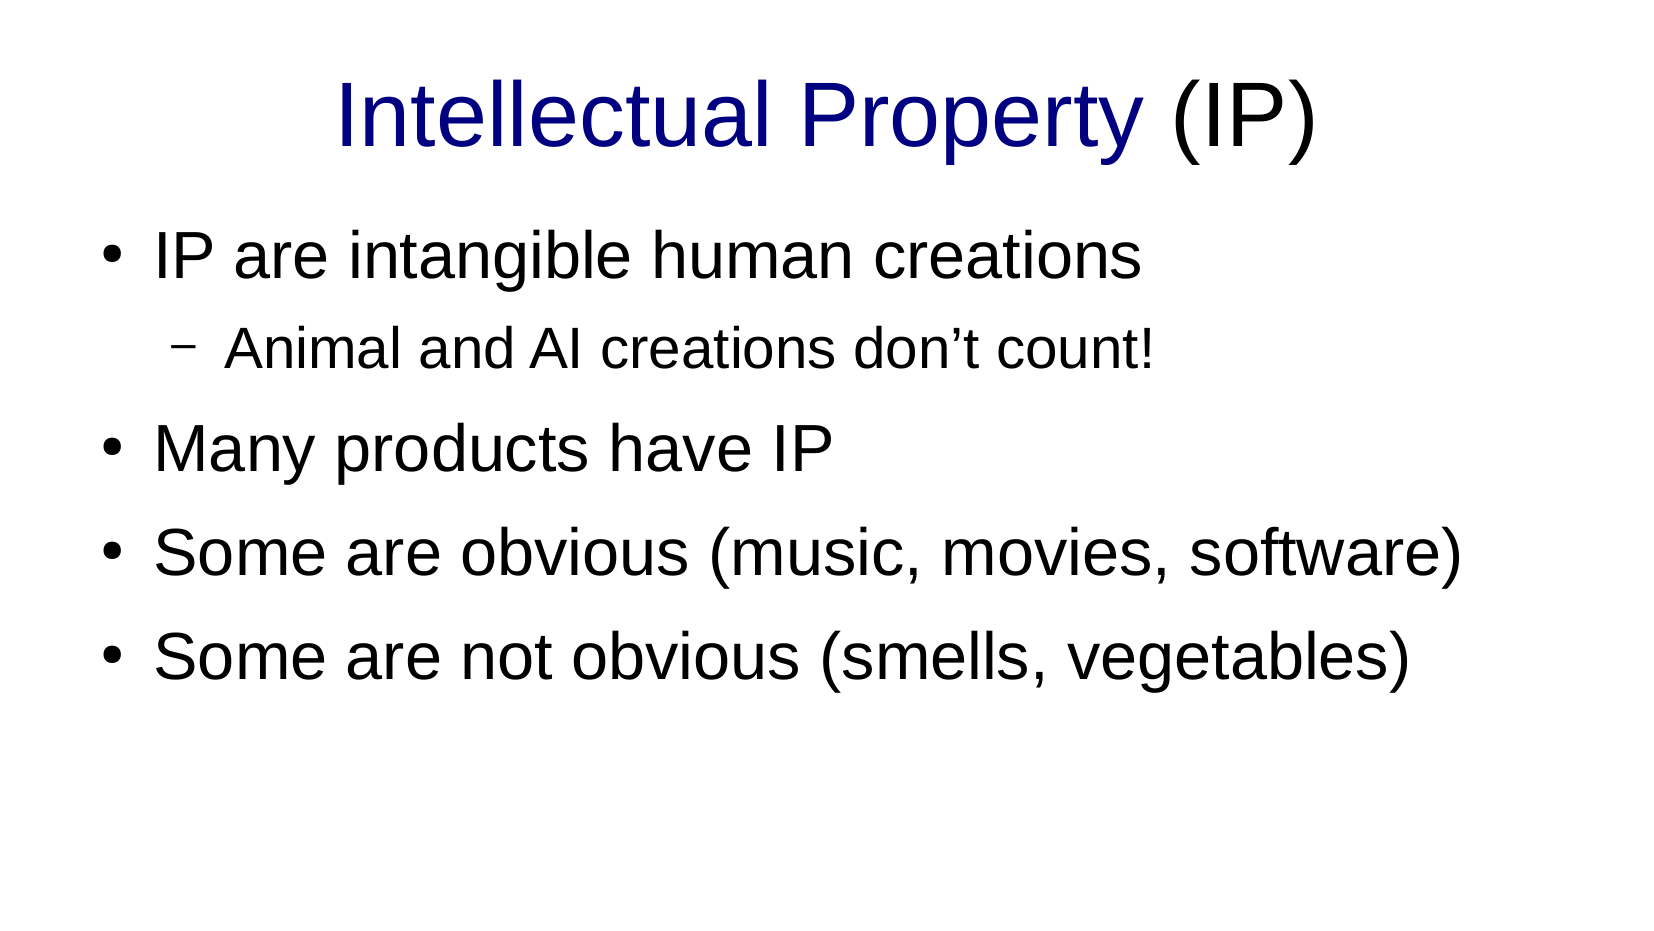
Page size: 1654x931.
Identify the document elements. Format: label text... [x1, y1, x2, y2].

list IP are intangible human creations Animal and AI creations don’t count! Many products have IP Some are obvious (music, movies, software) Some are not obvious (smells, vegetables) [82, 217, 1571, 788]
title Intellectual Property (IP) [82, 37, 1571, 193]
